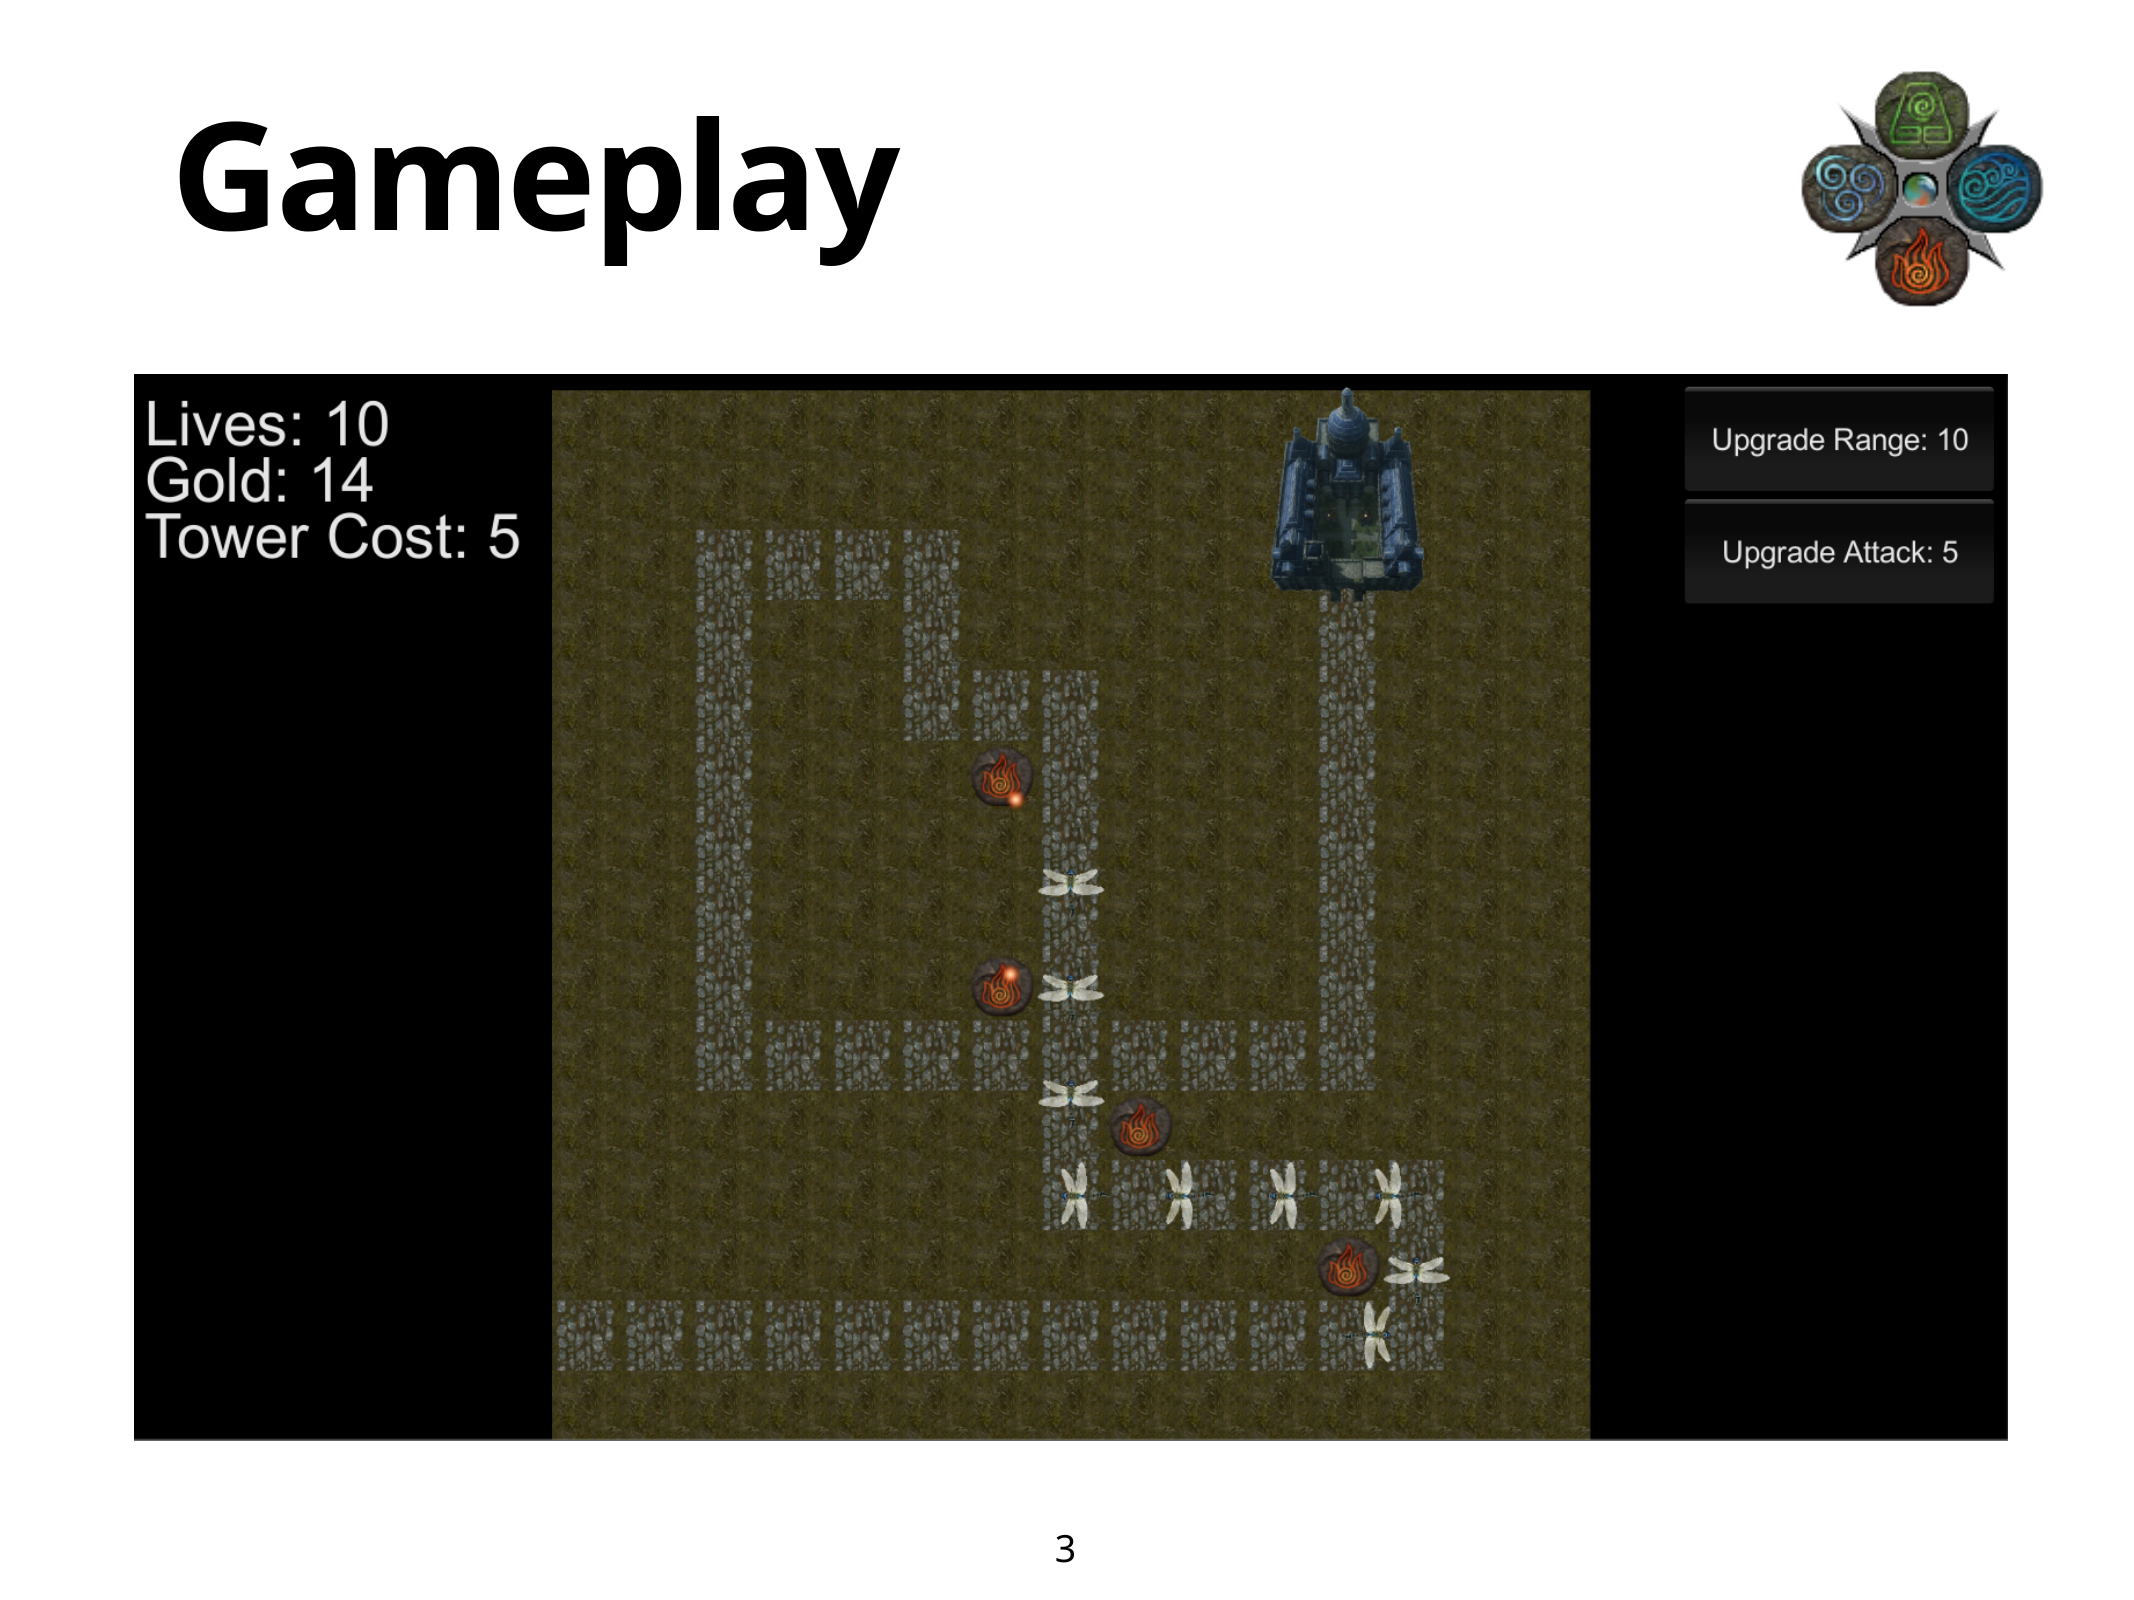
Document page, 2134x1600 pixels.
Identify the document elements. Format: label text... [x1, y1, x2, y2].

picture [134, 374, 2008, 1441]
title Gameplay [156, 72, 1977, 374]
picture [1790, 60, 2056, 319]
